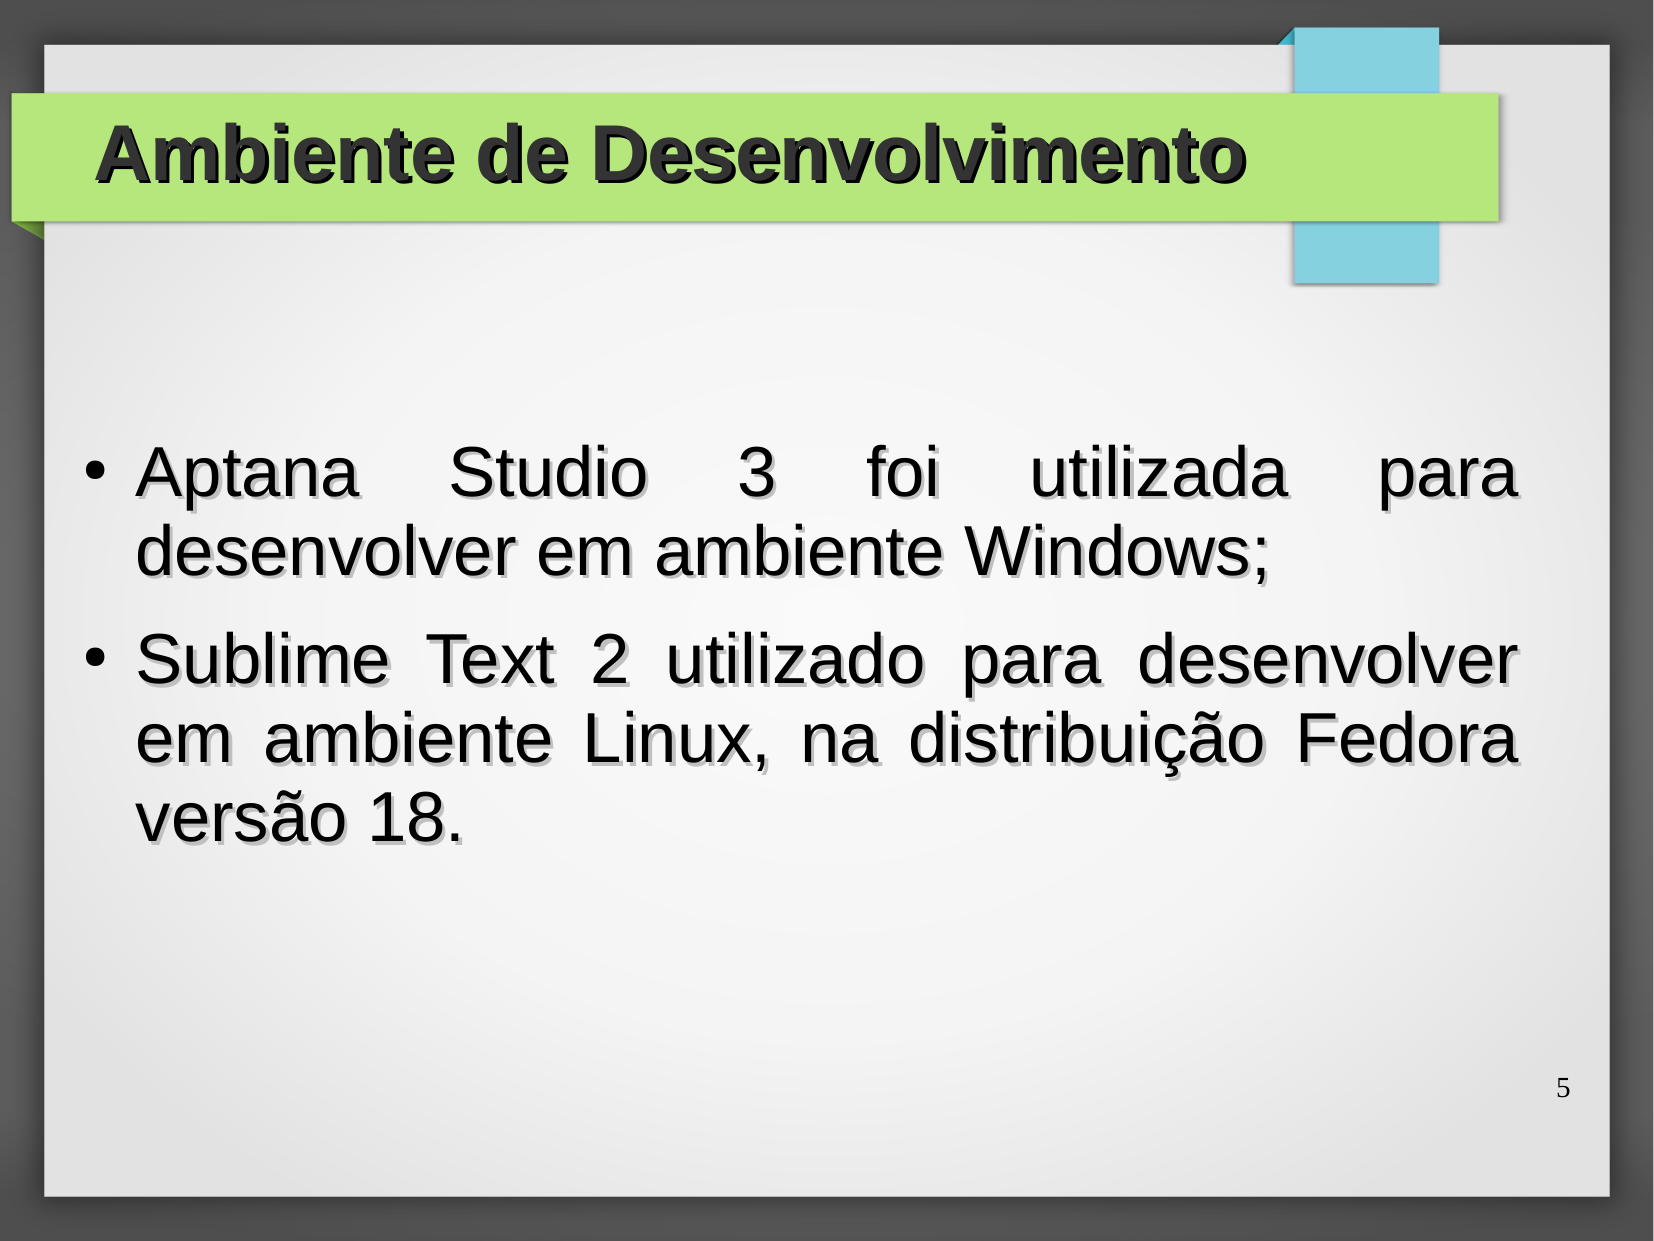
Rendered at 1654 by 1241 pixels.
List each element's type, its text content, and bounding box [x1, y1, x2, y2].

picture [0, 0, 1654, 1241]
title Ambiente de Desenvolvimento [64, 49, 1270, 257]
list Aptana Studio 3 foi utilizada para desenvolver em ambiente Windows; Sublime Text 2 utilizado para desenvolver em ambiente Linux, na distribuição Fedora versão 18. [64, 432, 1521, 1152]
